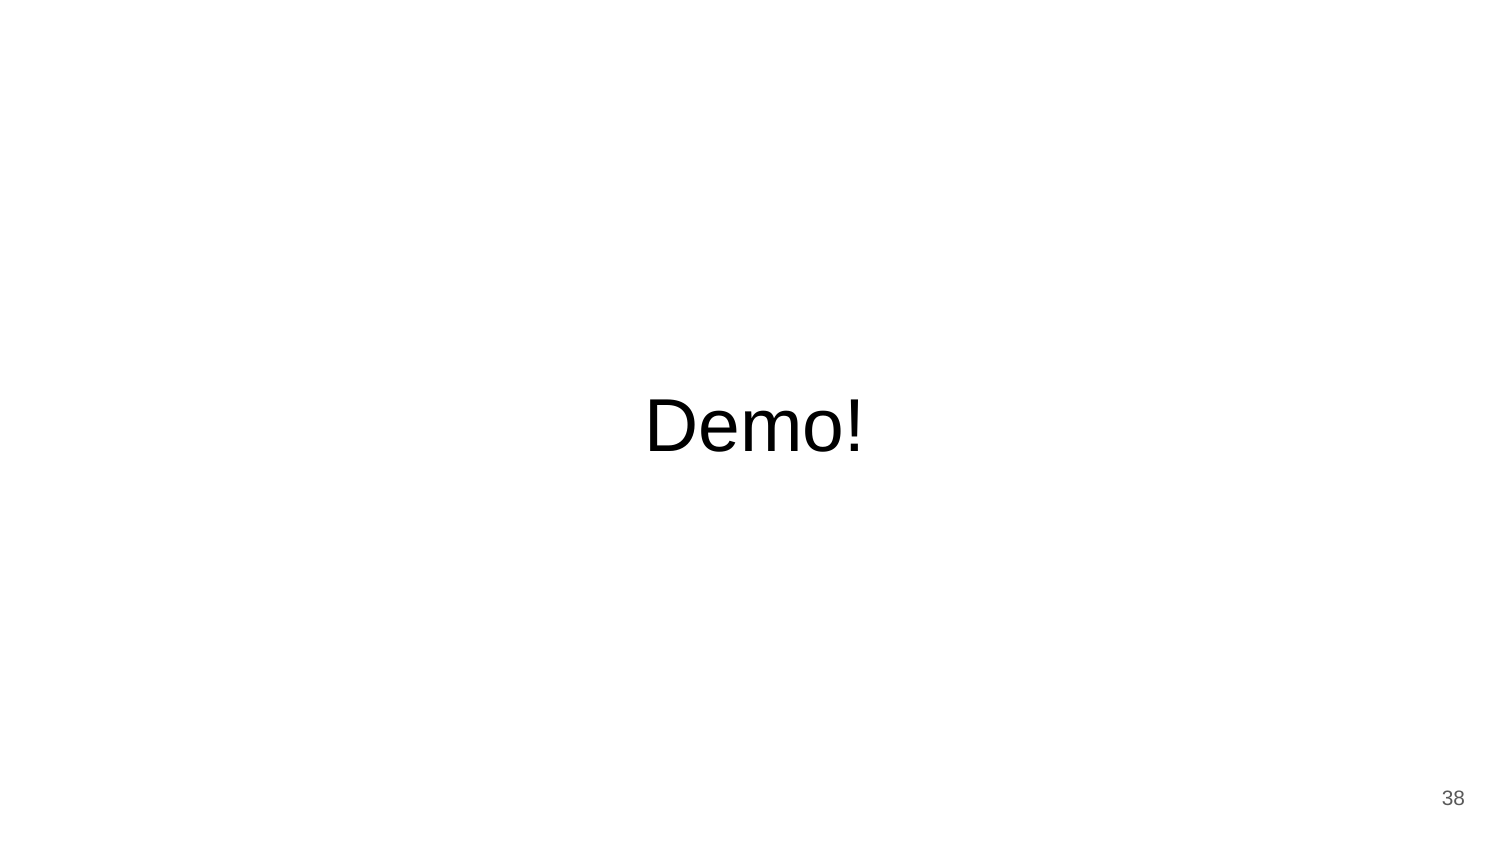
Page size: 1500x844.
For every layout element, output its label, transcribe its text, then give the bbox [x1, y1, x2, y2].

slide_number <number> [1389, 764, 1480, 830]
title Demo! [56, 352, 1454, 491]
